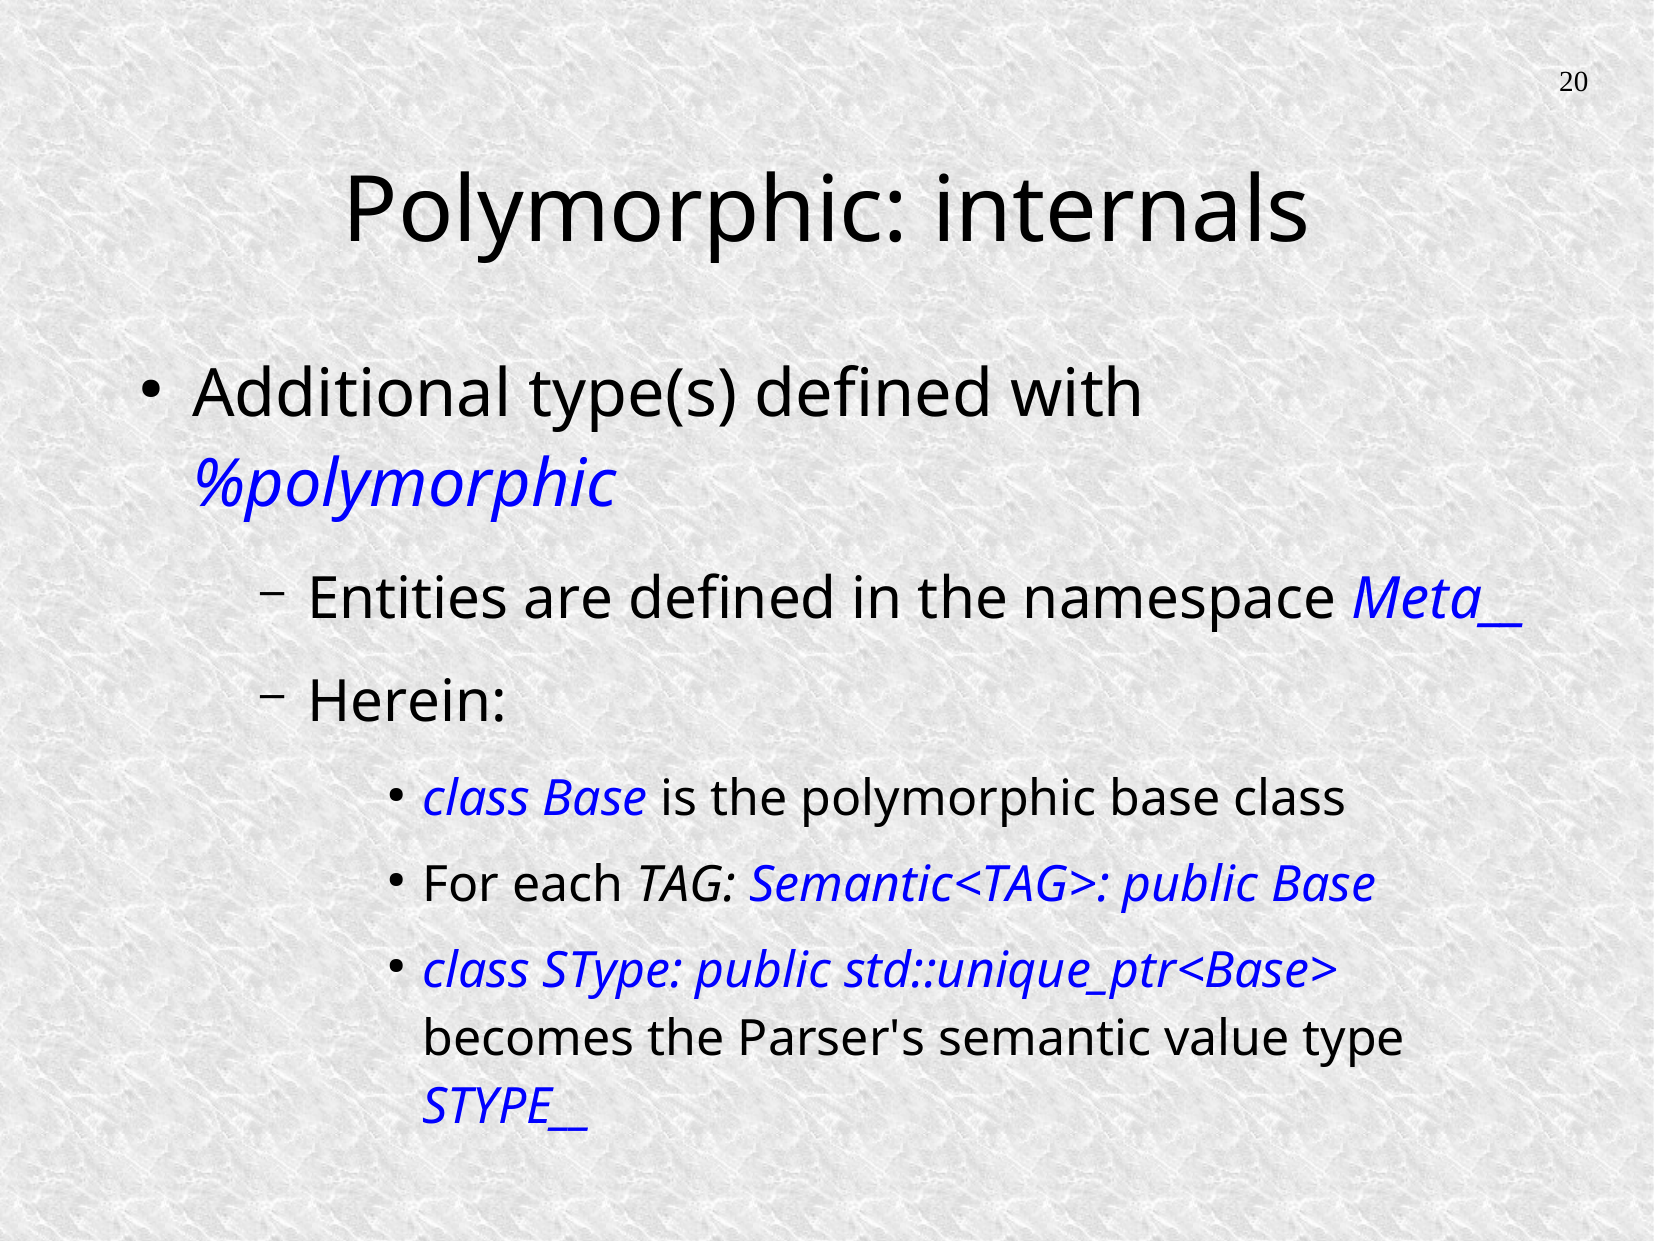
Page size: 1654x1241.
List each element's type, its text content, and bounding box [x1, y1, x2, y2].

list Additional type(s) defined with %polymorphic Entities are defined in the namespace Meta__ Herein: class Base is the polymorphic base class For each TAG: Semantic<TAG>: public Base class SType: public std::unique_ptr<Base> becomes the Parser's semantic value type STYPE__ [121, 344, 1534, 1166]
title Polymorphic: internals [121, 102, 1534, 311]
picture [0, 0, 1654, 1241]
